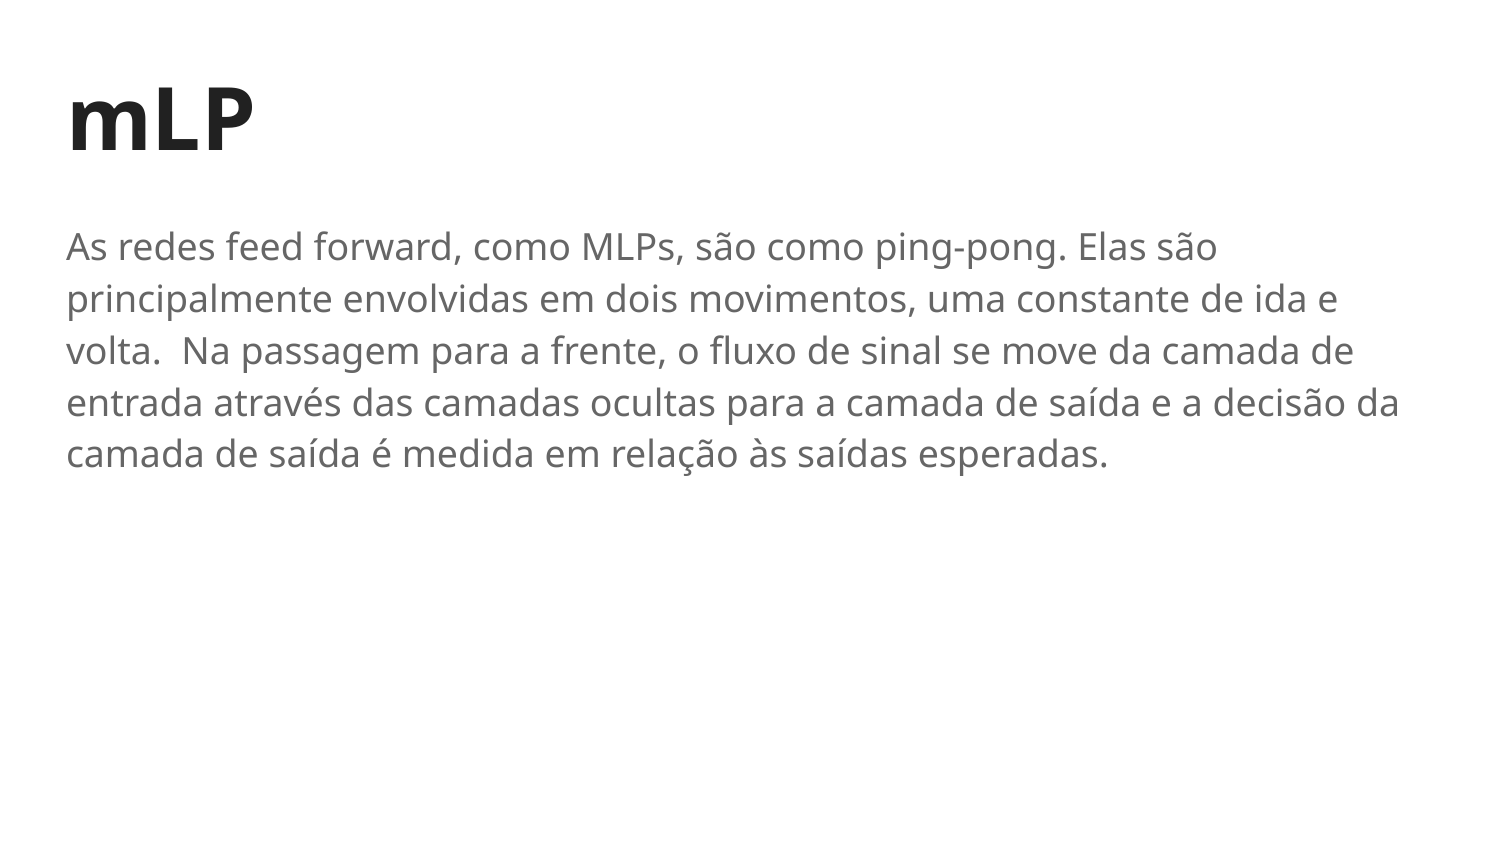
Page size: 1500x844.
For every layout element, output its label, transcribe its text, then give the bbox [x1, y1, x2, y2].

list As redes feed forward, como MLPs, são como ping-pong. Elas são principalmente envolvidas em dois movimentos, uma constante de ida e volta. Na passagem para a frente, o fluxo de sinal se move da camada de entrada através das camadas ocultas para a camada de saída e a decisão da camada de saída é medida em relação às saídas esperadas. [51, 201, 1449, 750]
title mLP [51, 48, 1449, 180]
